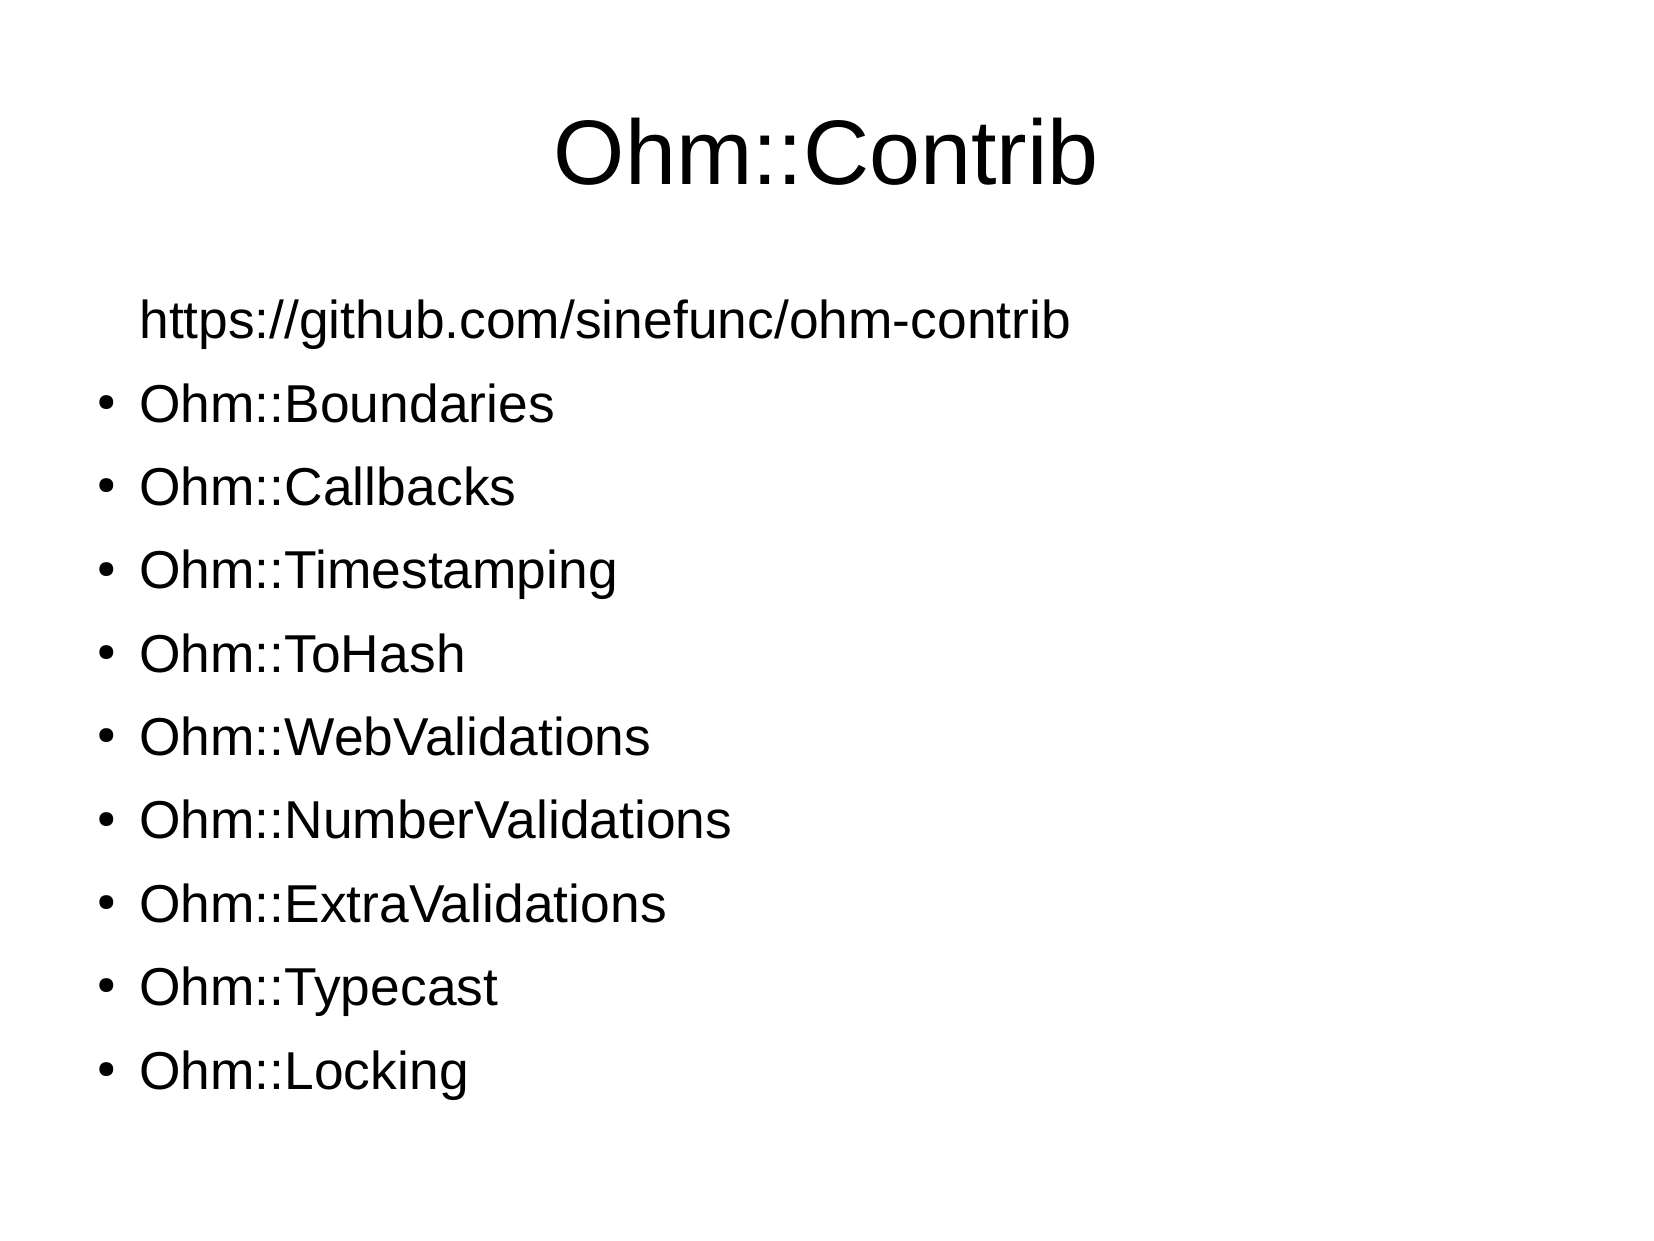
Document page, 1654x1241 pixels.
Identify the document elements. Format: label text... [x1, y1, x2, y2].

list https://github.com/sinefunc/ohm-contrib Ohm::Boundaries Ohm::Callbacks Ohm::Timestamping Ohm::ToHash Ohm::WebValidations Ohm::NumberValidations Ohm::ExtraValidations Ohm::Typecast Ohm::Locking [82, 290, 1571, 1109]
title Ohm::Contrib [82, 49, 1571, 257]
